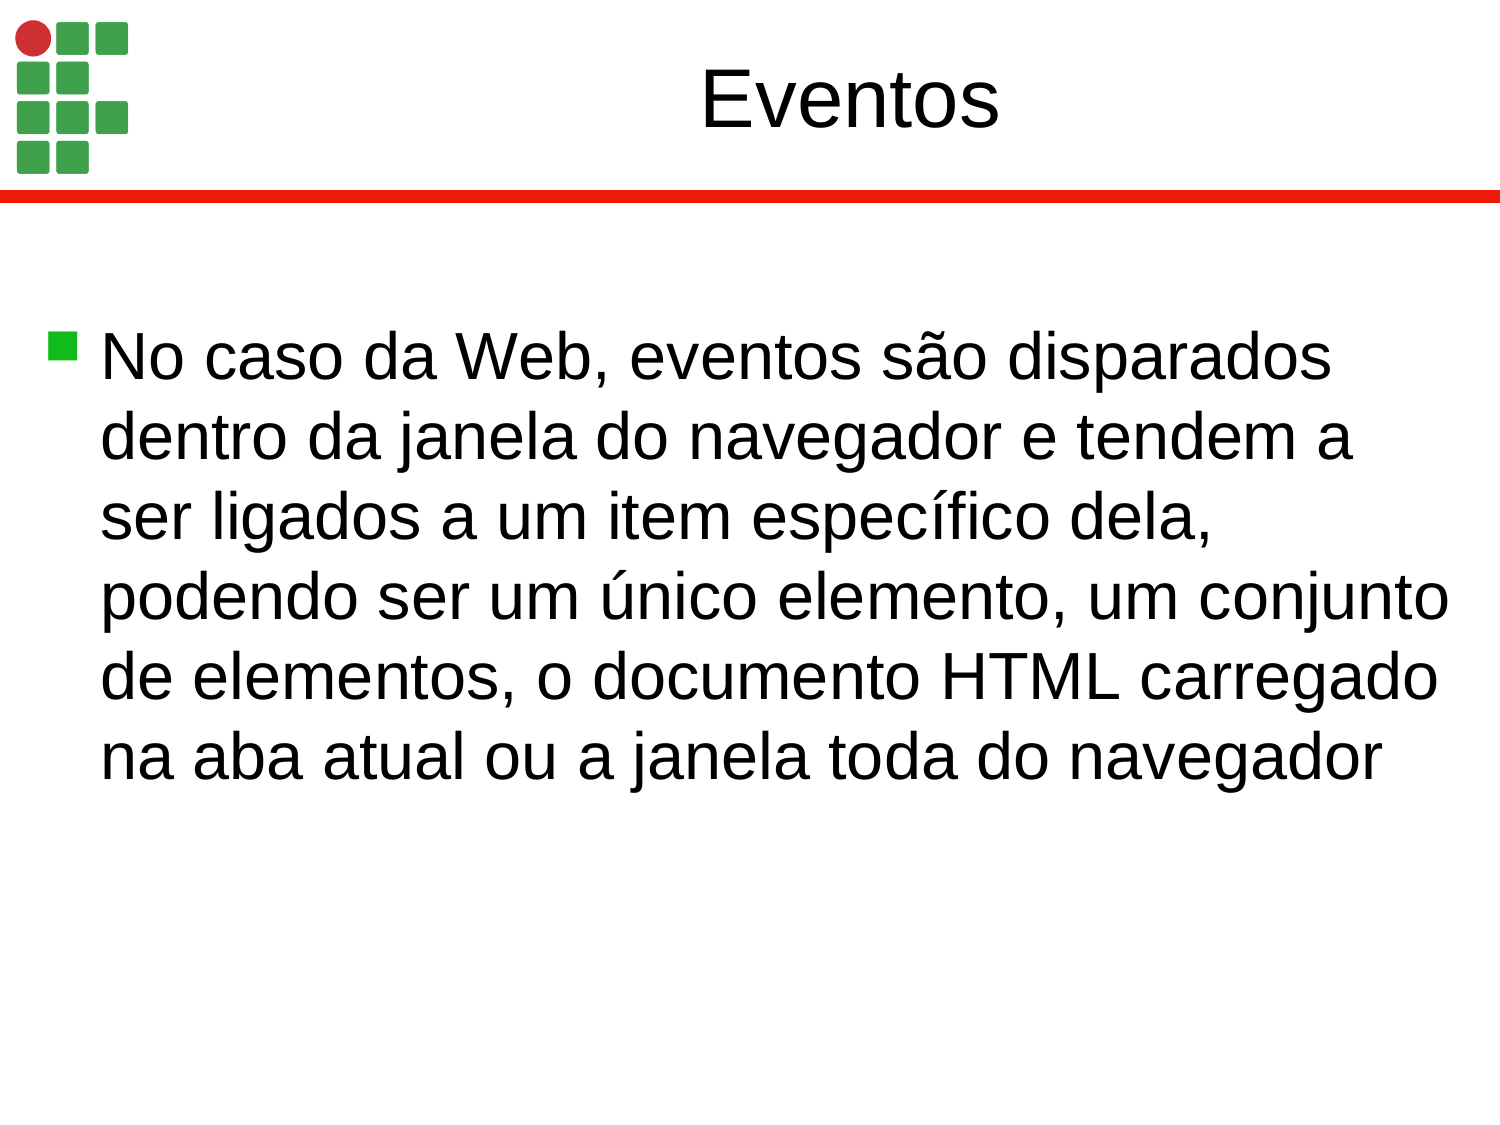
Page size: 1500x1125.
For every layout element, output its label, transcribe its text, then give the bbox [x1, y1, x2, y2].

title Eventos [230, 0, 1471, 202]
picture [14, 16, 130, 178]
list No caso da Web, eventos são disparados dentro da janela do navegador e tendem a ser ligados a um item específico dela, podendo ser um único elemento, um conjunto de elementos, o documento HTML carregado na aba atual ou a janela toda do navegador [29, 207, 1471, 1087]
